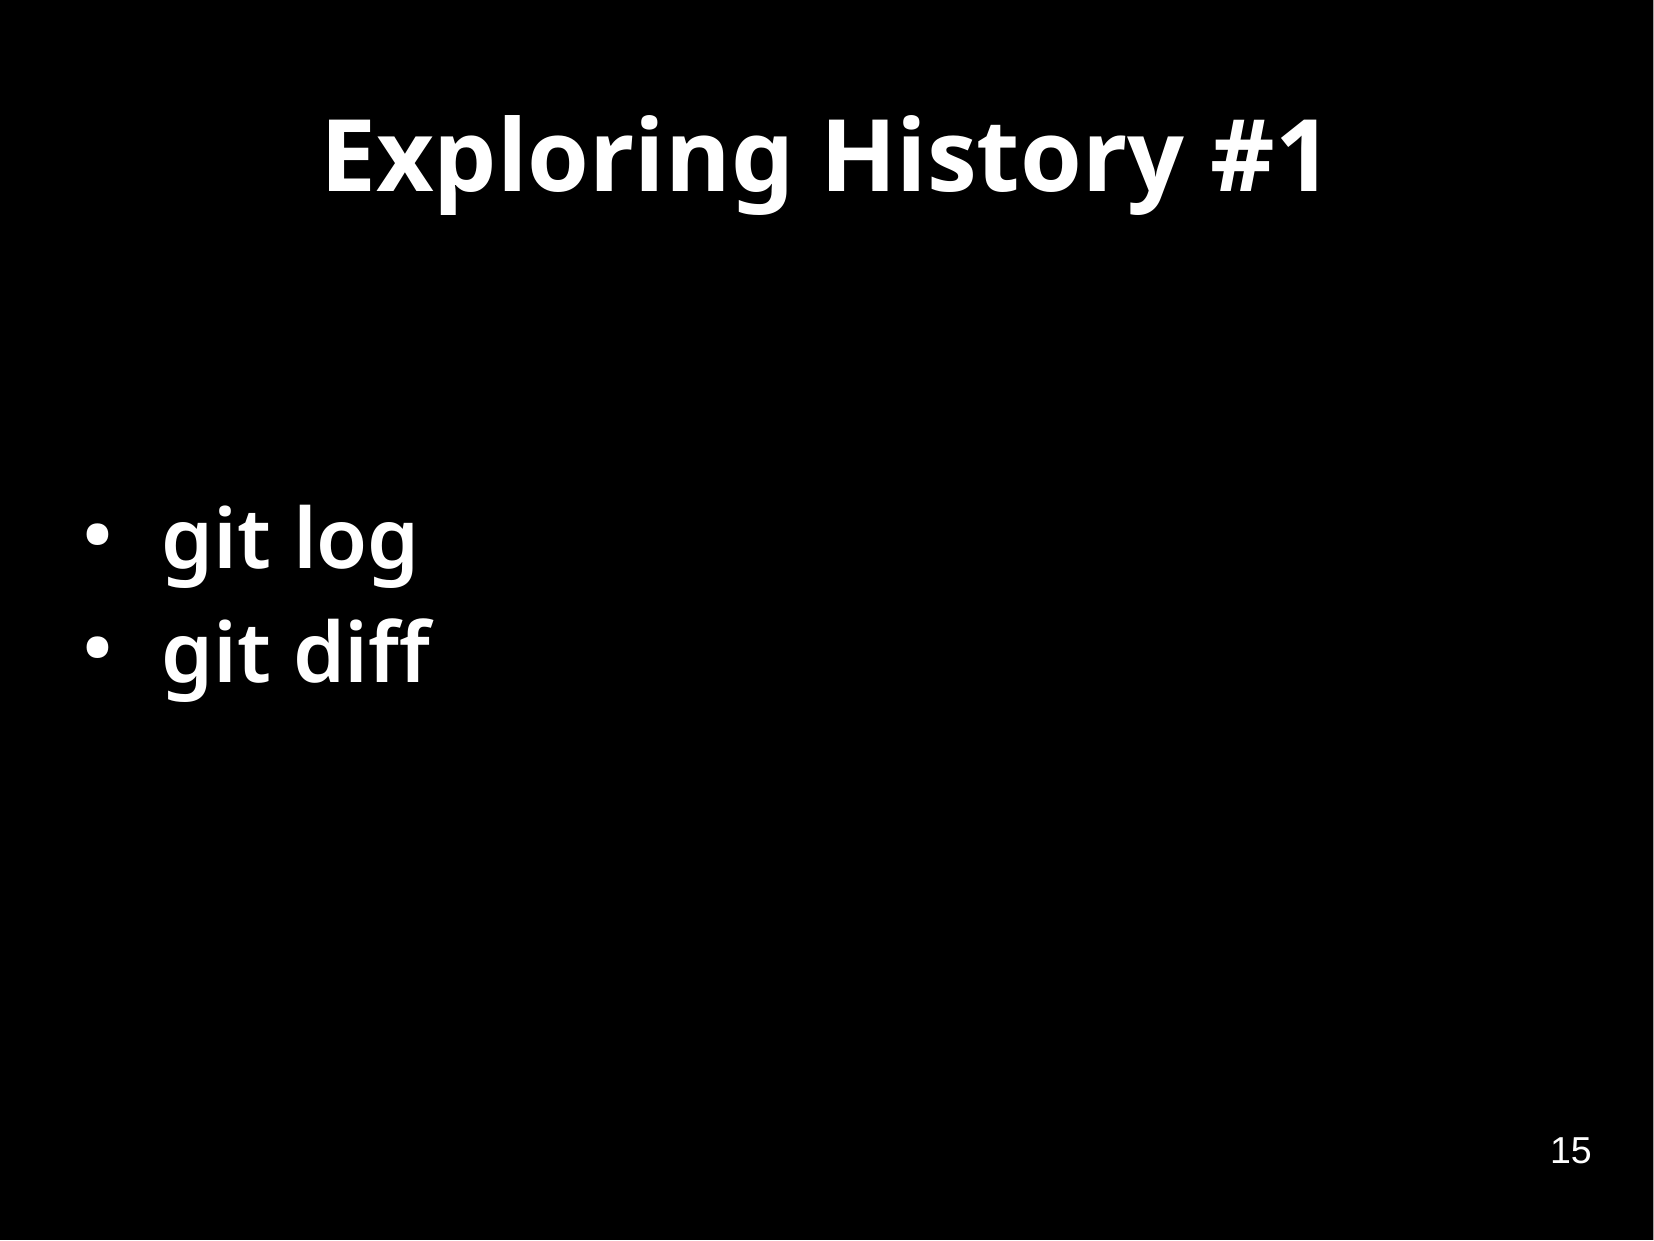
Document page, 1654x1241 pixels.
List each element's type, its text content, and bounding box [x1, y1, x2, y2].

title Exploring History #1 [82, 49, 1571, 257]
subtitle git log git diff [82, 290, 1571, 1010]
text_box 15 [1535, 1122, 1607, 1179]
